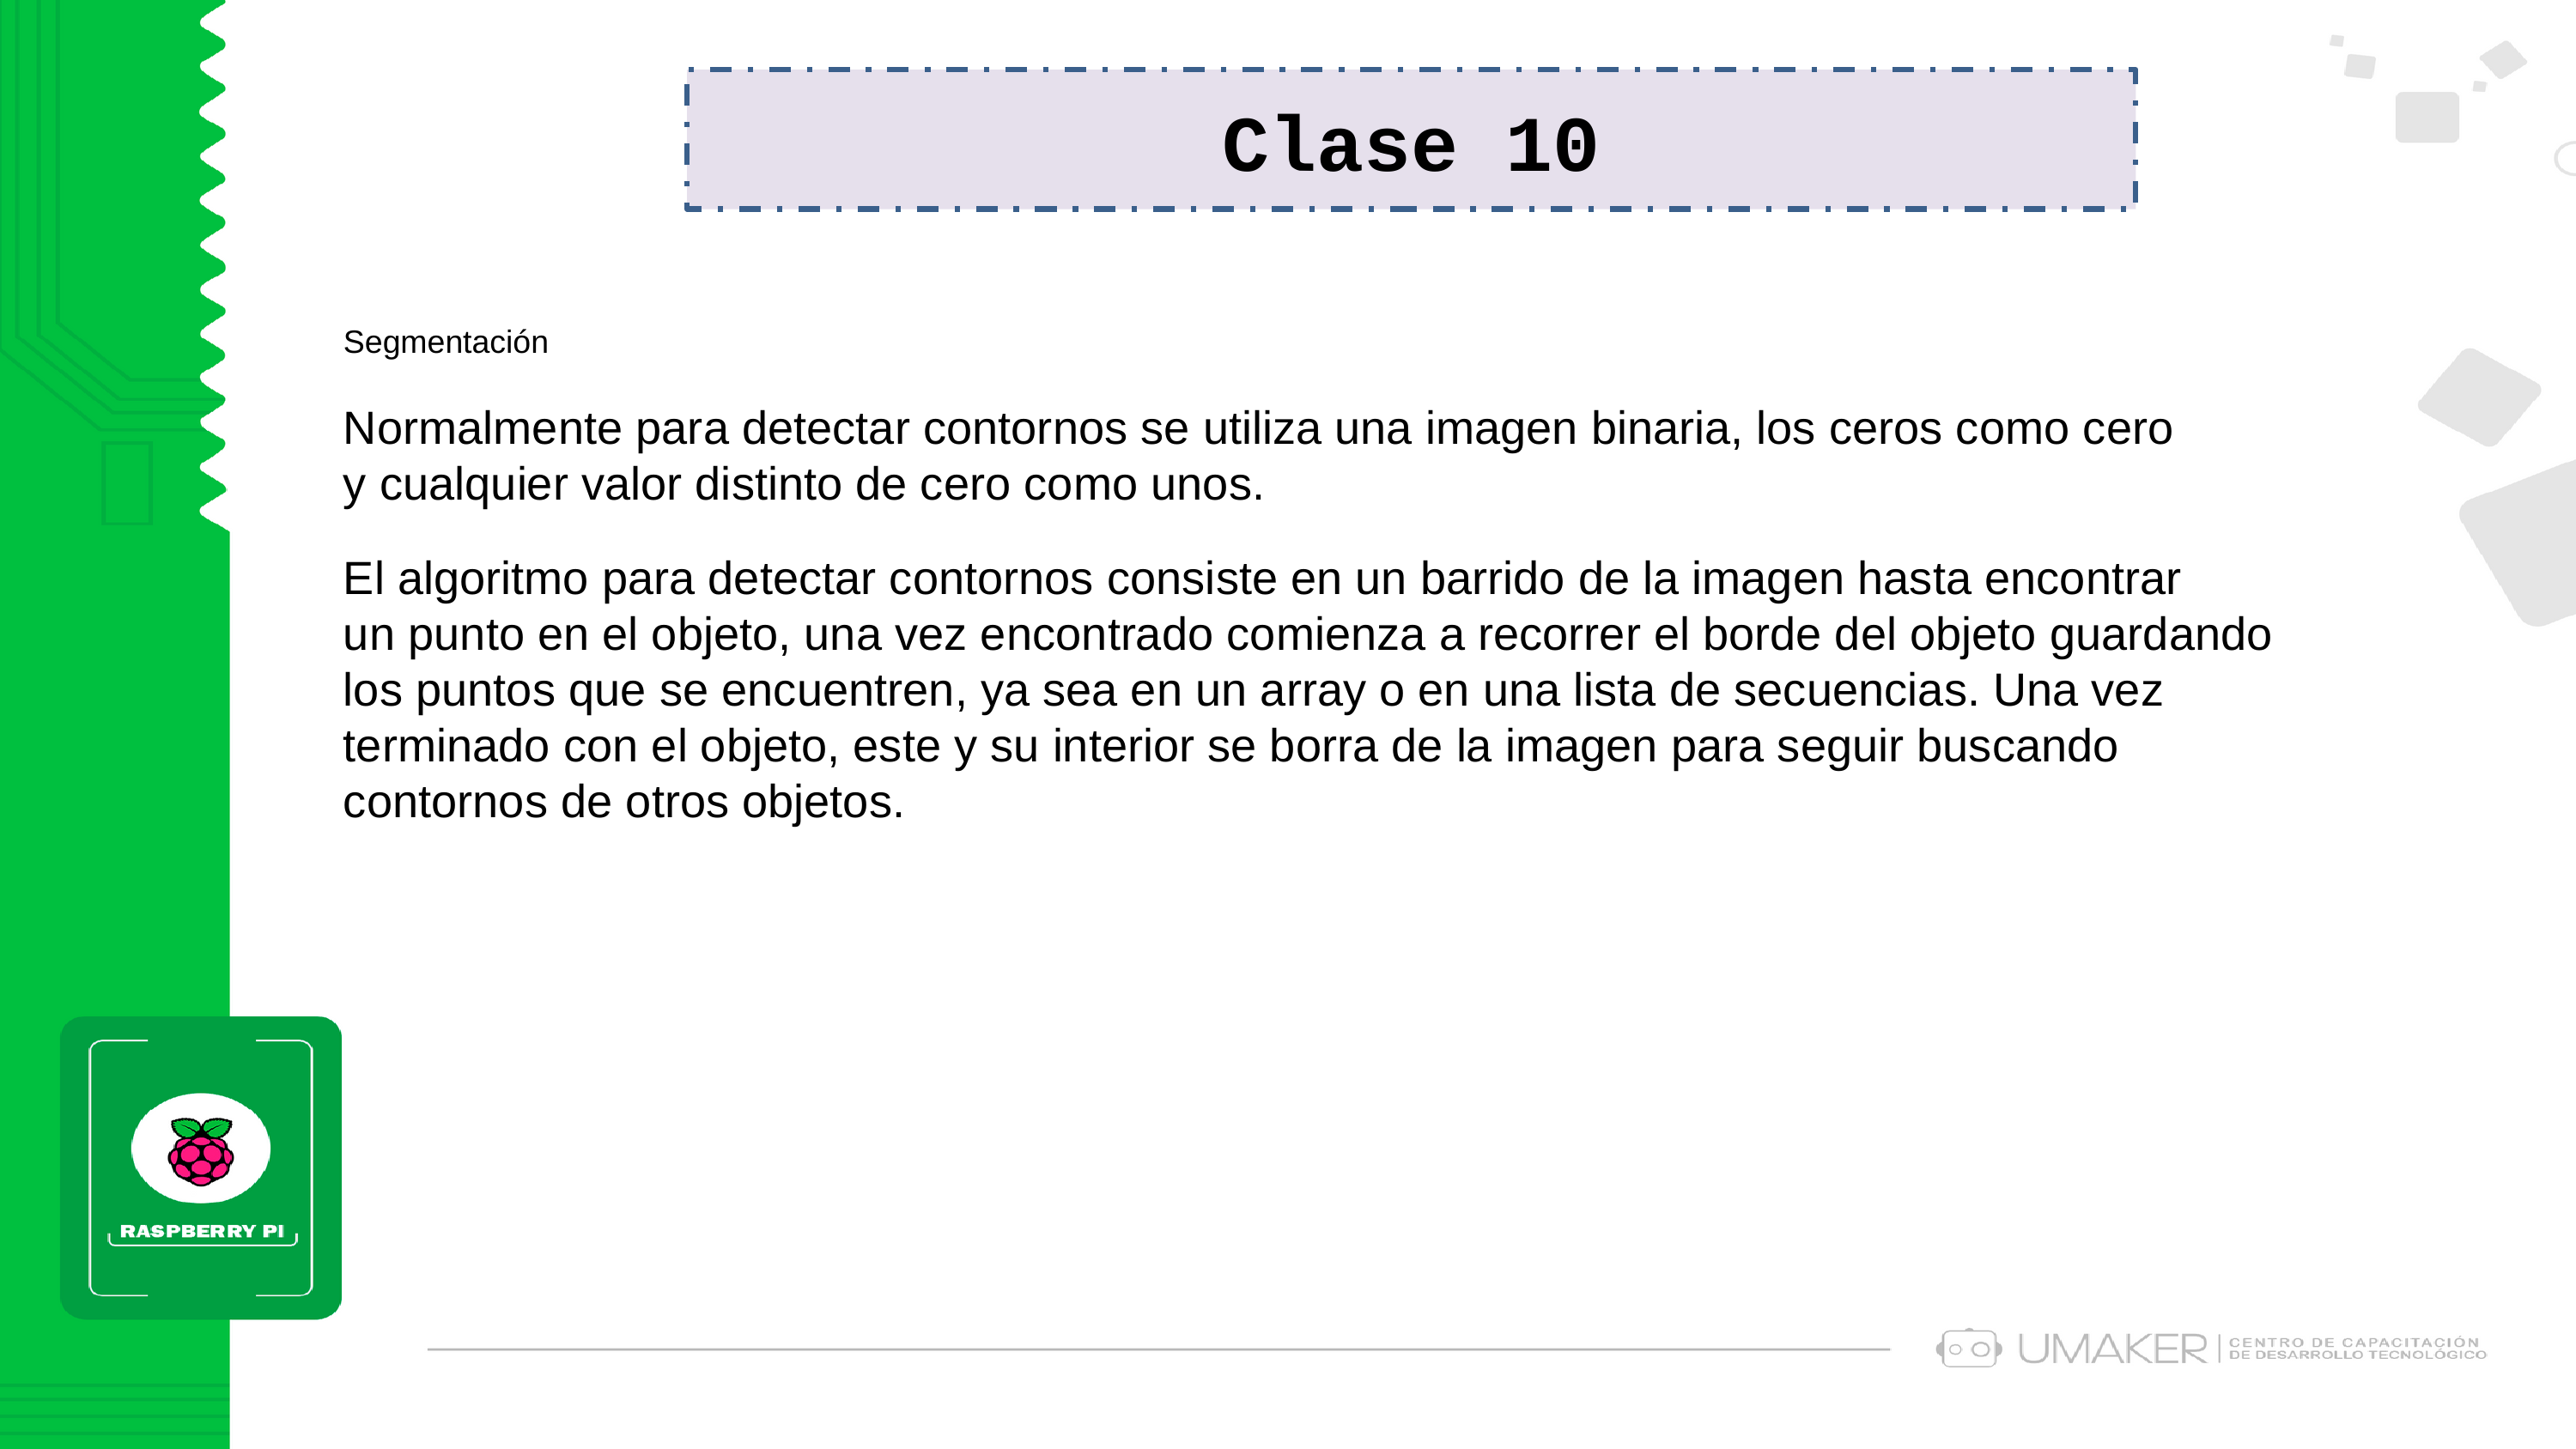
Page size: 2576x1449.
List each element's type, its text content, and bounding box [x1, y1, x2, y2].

text_box Clase 10 [687, 70, 2136, 209]
text_box Segmentación Normalmente para detectar contornos se utiliza una imagen binaria, los ceros como cero y cualquier valor distinto de cero como unos. El algoritmo para detectar contornos consiste en un barrido de la imagen hasta encontrar un punto en el objeto, una vez encontrado comienza a recorrer el borde del objeto guardando los puntos que se encuentren, ya sea en un array o en una lista de secuencias. Una vez terminado con el objeto, este y su interior se borra de la imagen para seguir buscando contornos de otros objetos. [331, 314, 2465, 1207]
picture [0, 0, 2576, 1449]
